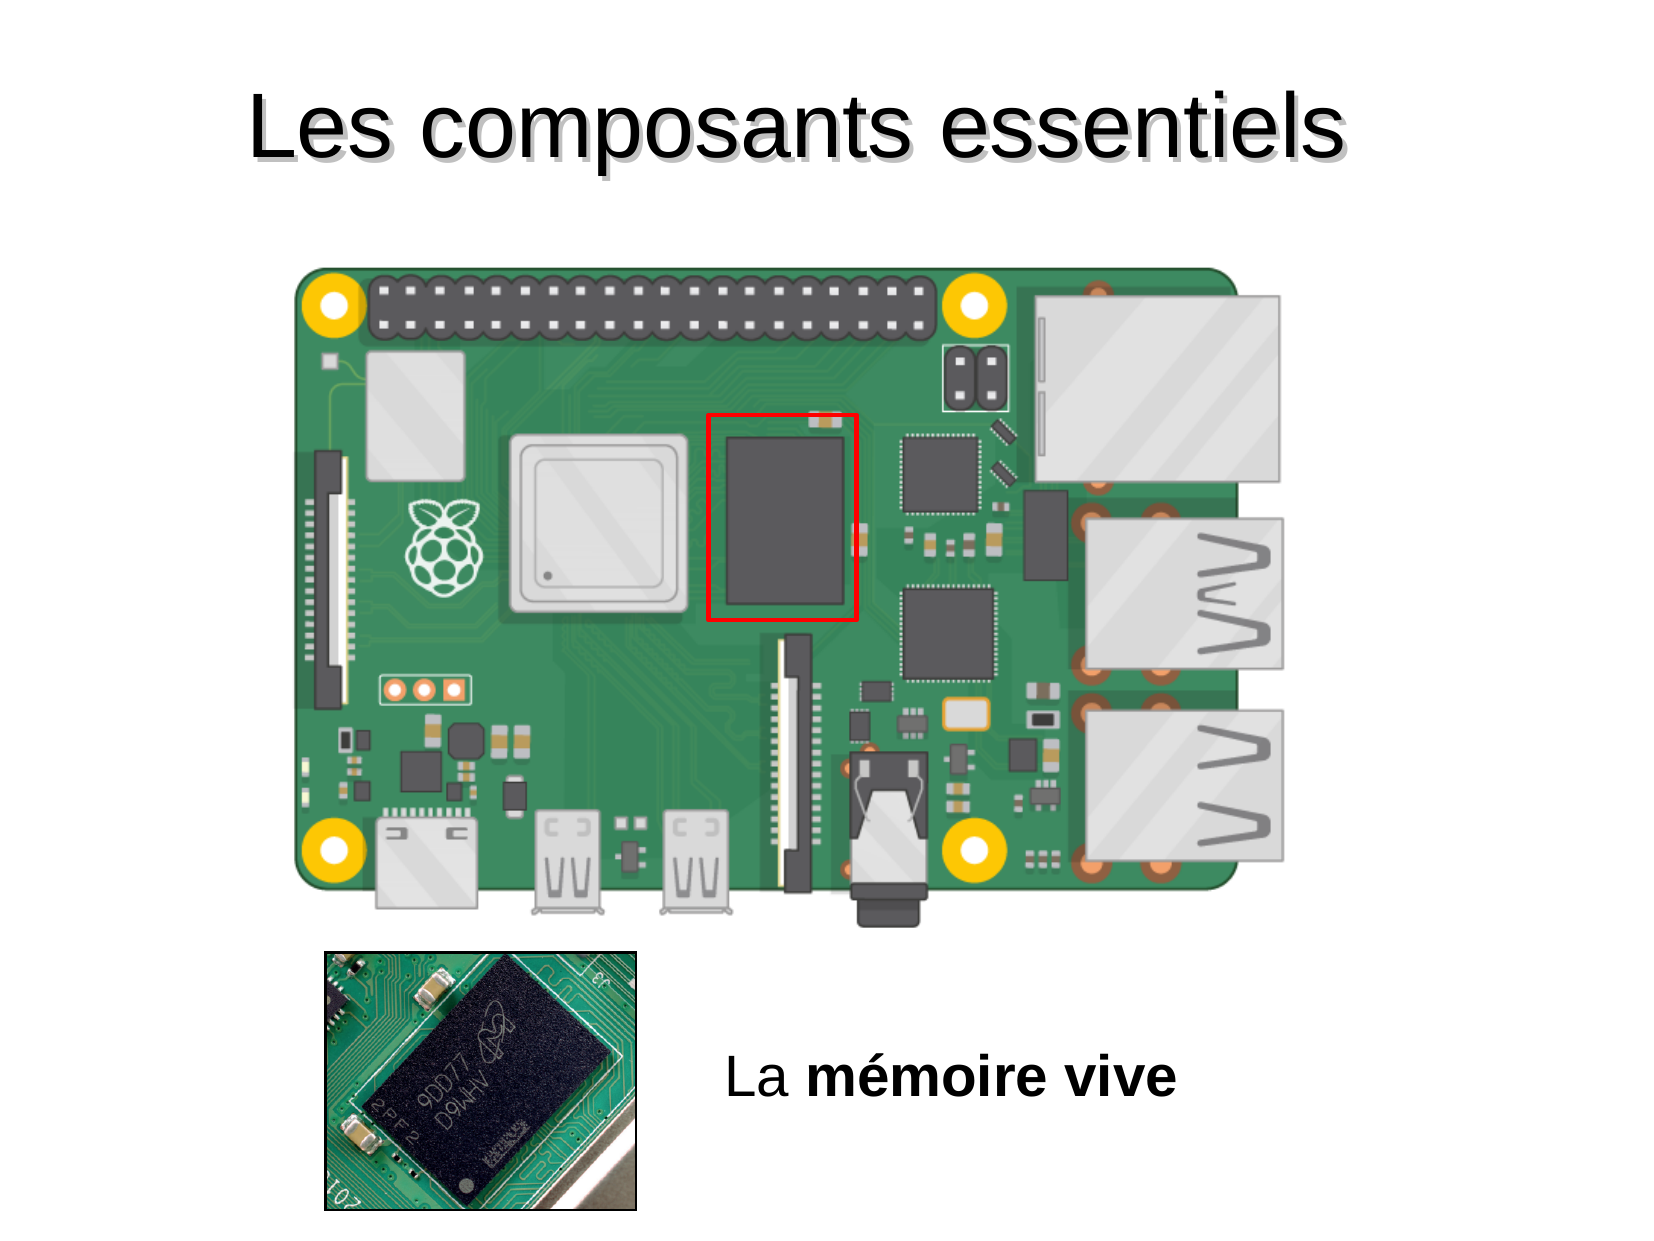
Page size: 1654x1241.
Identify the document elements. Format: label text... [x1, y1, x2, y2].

title Les composants essentiels [177, 0, 1418, 281]
picture [265, 192, 1329, 1211]
text_box La mémoire vive [673, 1036, 1241, 1182]
